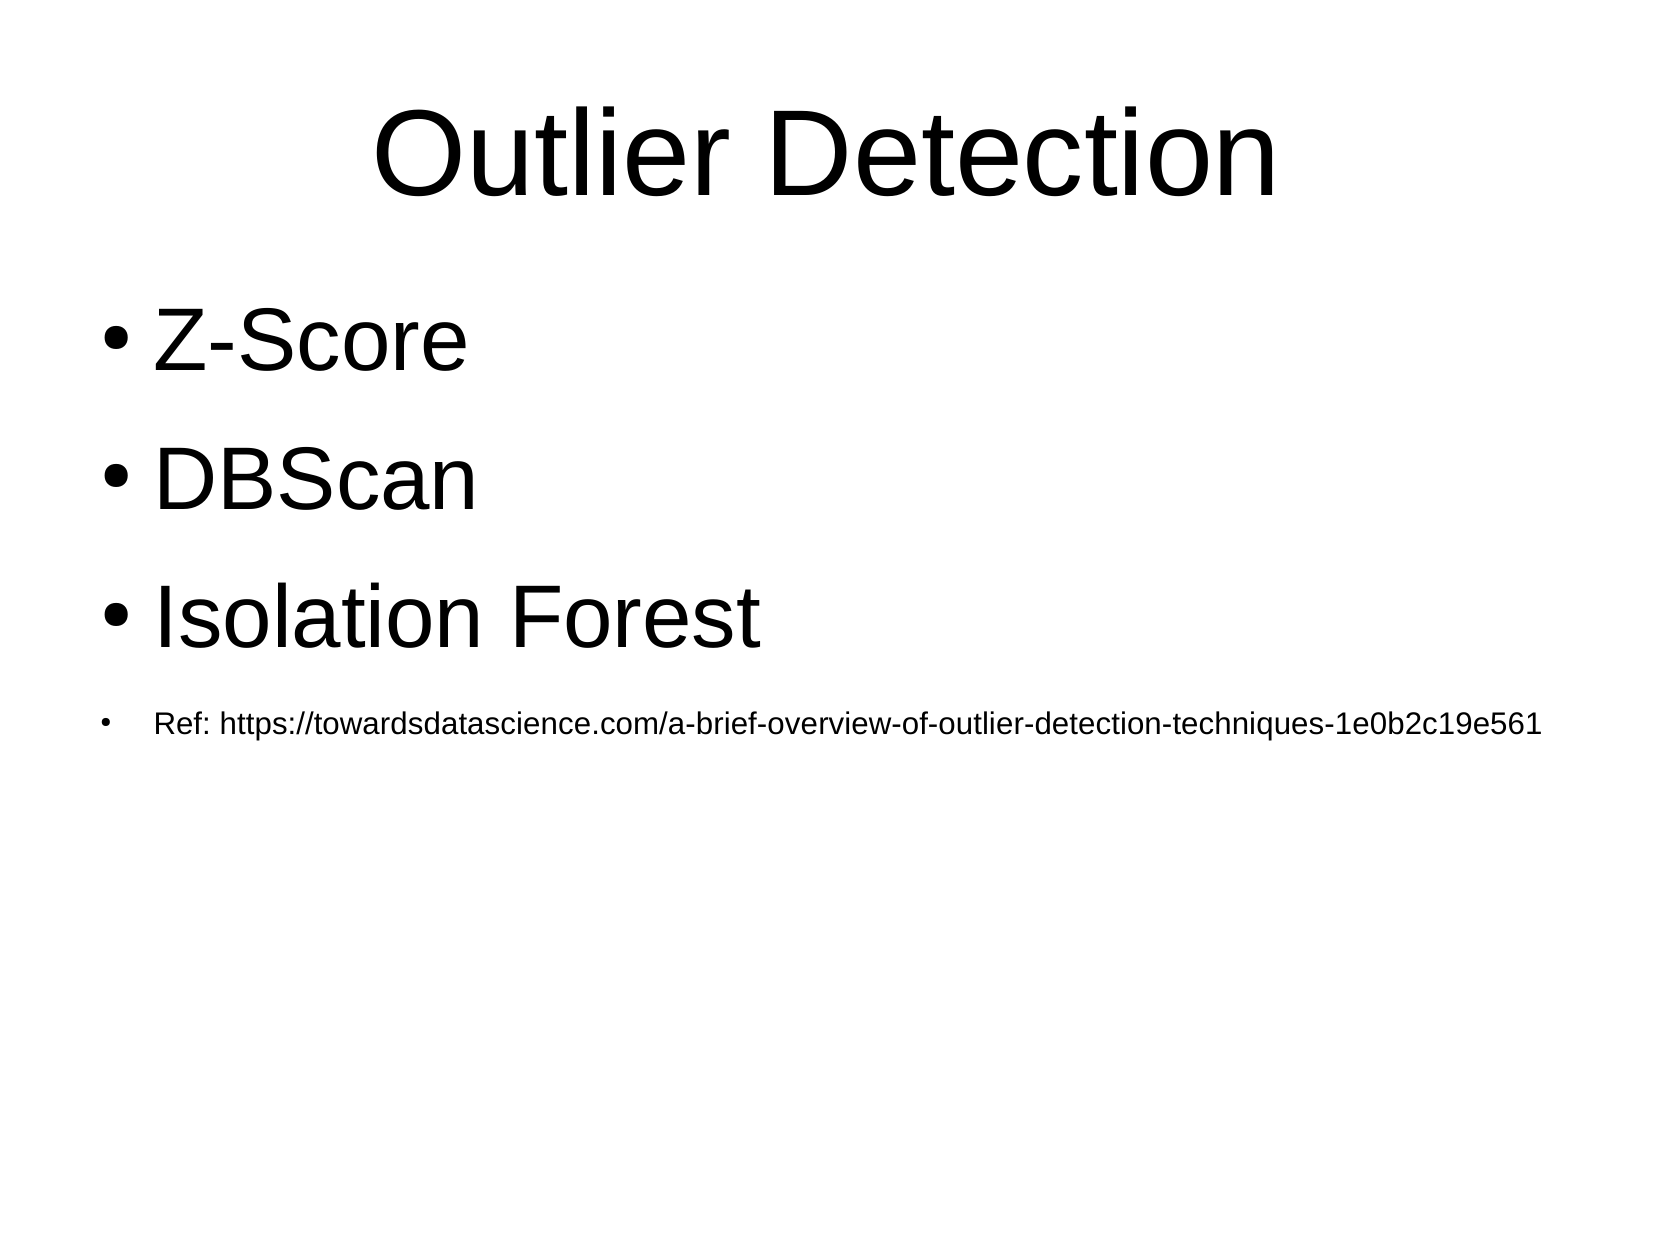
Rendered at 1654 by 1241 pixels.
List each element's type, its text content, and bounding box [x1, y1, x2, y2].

list Z-Score DBScan Isolation Forest Ref: https://towardsdatascience.com/a-brief-overview-of-outlier-detection-techniques-1e0b2c19e561 [82, 290, 1571, 1010]
title Outlier Detection [82, 49, 1571, 257]
